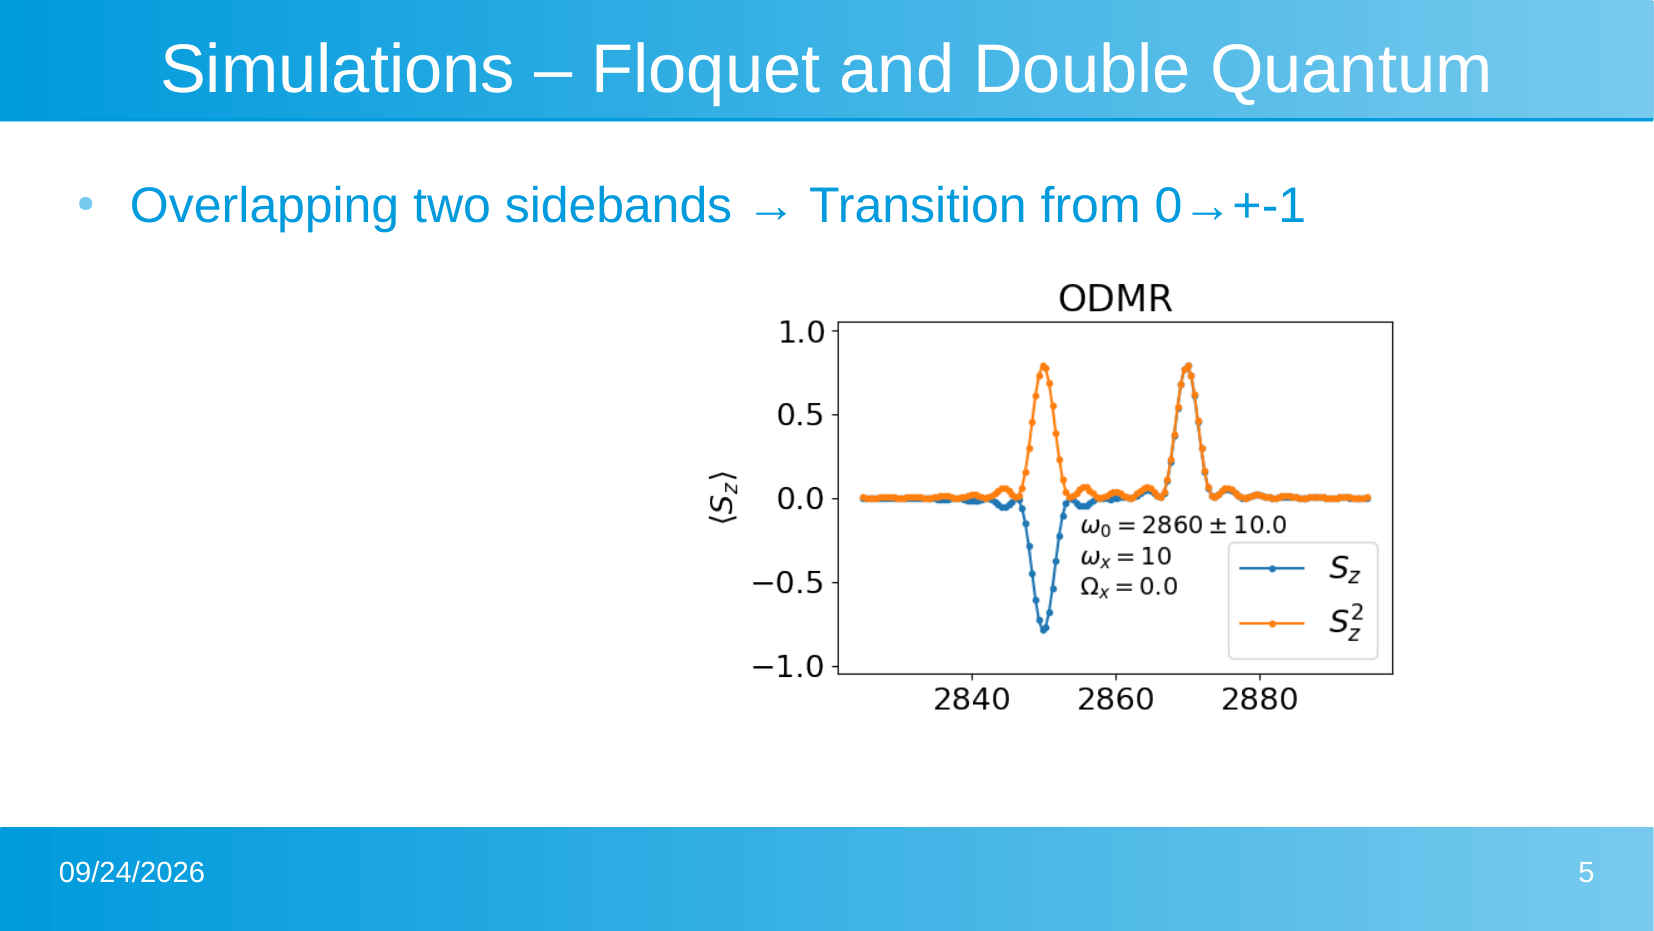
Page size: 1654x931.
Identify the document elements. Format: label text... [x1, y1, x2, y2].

picture [675, 249, 1426, 751]
title Simulations – Floquet and Double Quantum [59, 29, 1595, 108]
list Overlapping two sidebands → Transition from 0→+-1 [59, 177, 1595, 768]
